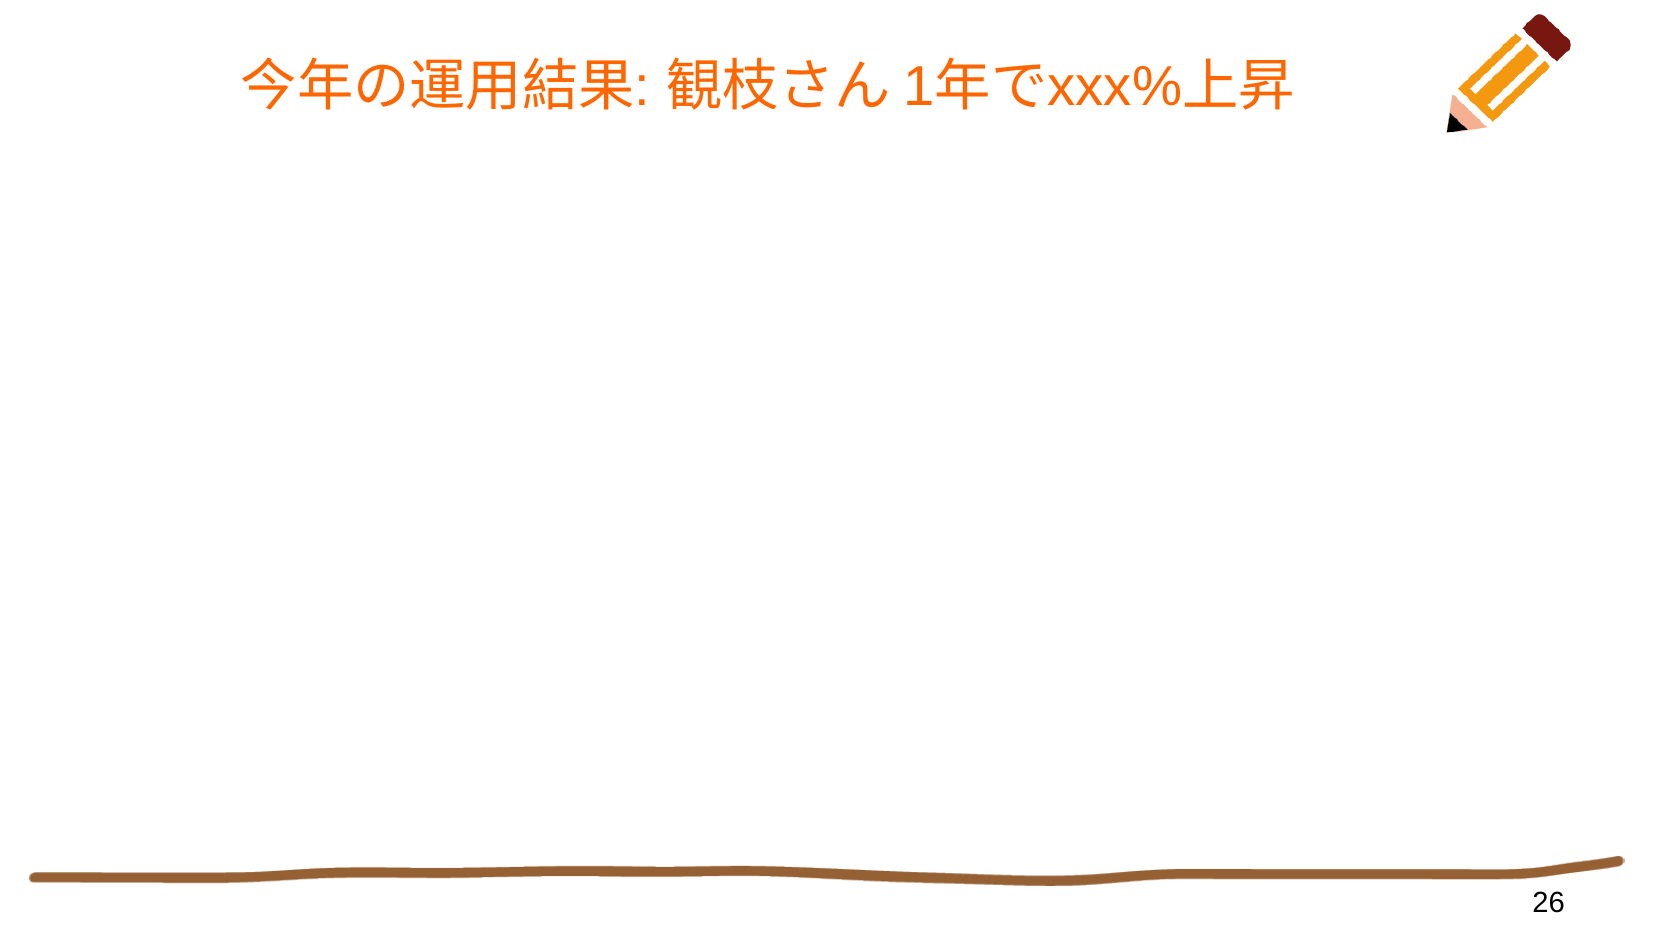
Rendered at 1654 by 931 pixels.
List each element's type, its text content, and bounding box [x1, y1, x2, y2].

picture [1446, 14, 1571, 133]
picture [29, 856, 1625, 886]
title 今年の運用結果: 観枝さん 1年でxxx%上昇 [88, 29, 1447, 133]
